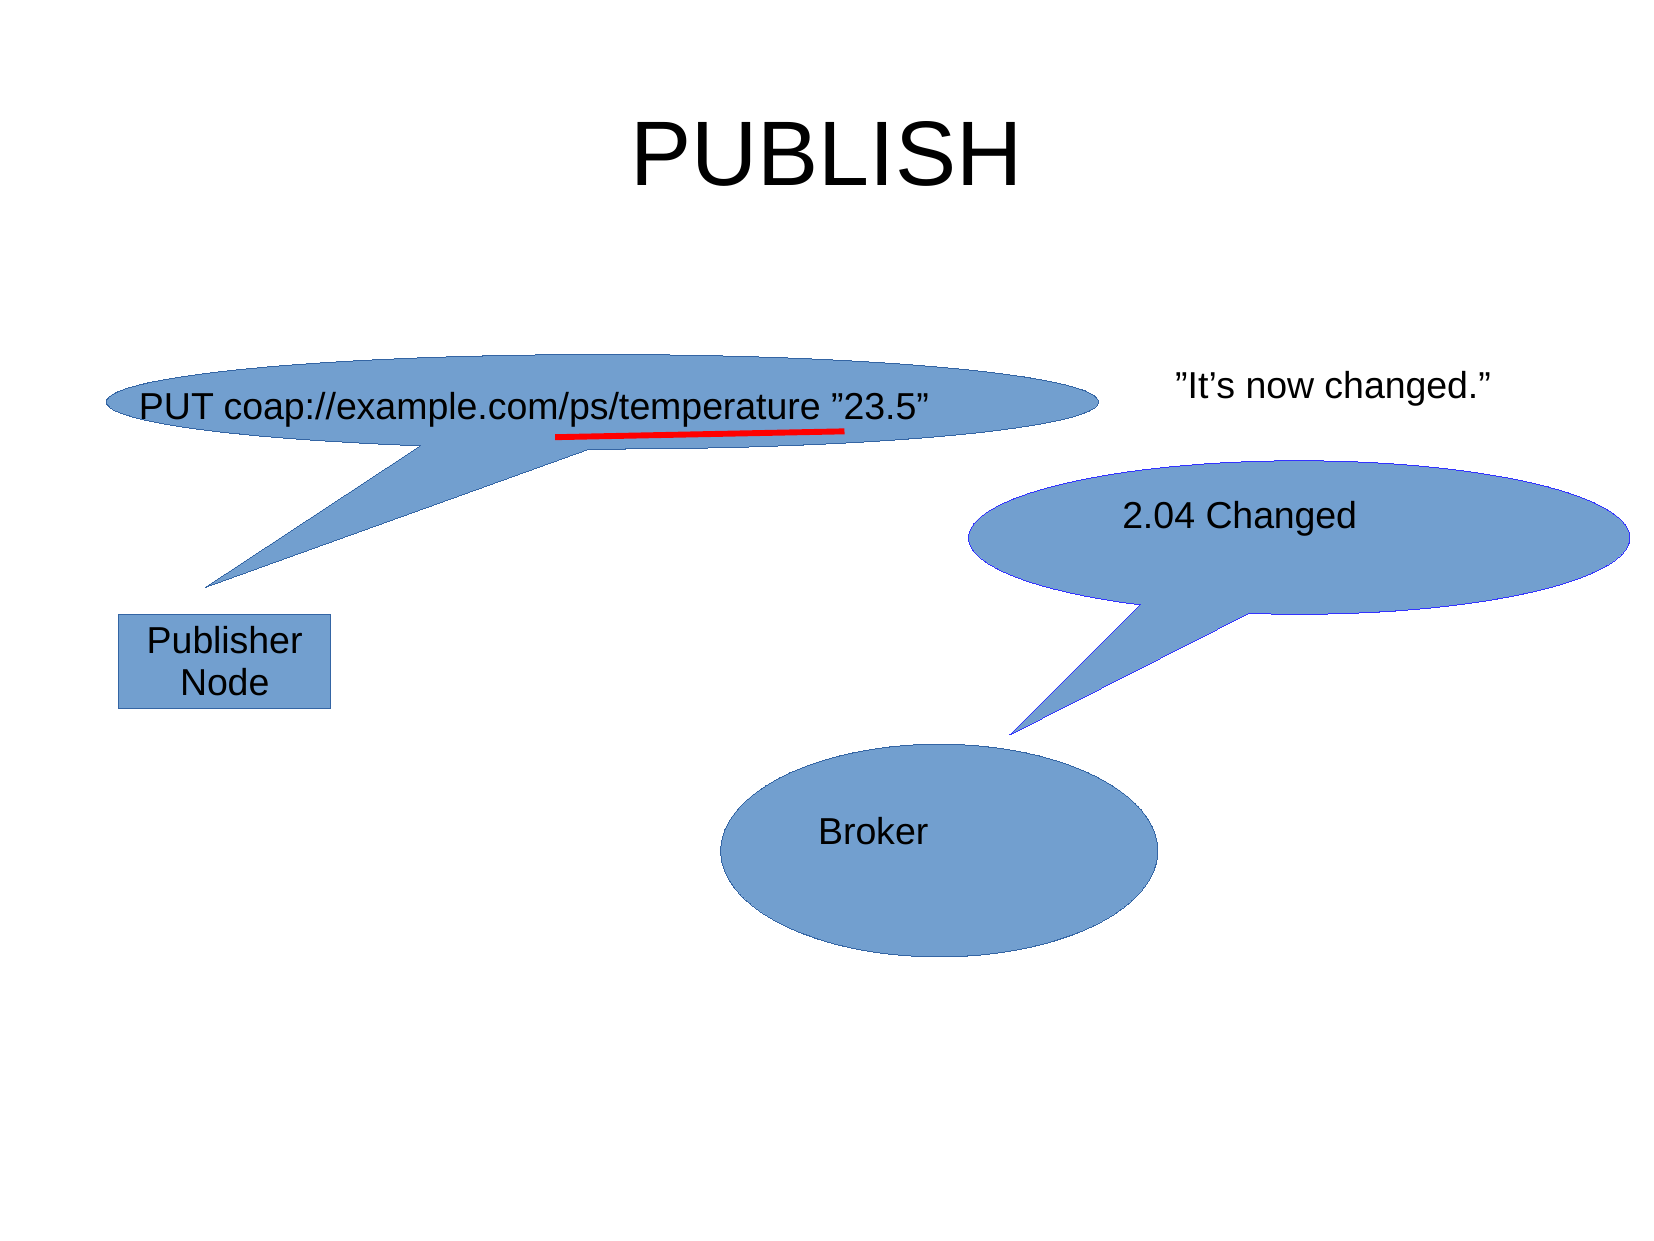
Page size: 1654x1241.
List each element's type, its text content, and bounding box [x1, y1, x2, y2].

text_box Broker [803, 803, 1076, 861]
text_box ”It’s now changed.” [1157, 354, 1642, 418]
title PUBLISH [82, 49, 1571, 257]
text_box [174, 354, 1031, 378]
text_box [1081, 389, 1099, 415]
text_box [106, 389, 124, 415]
text_box [205, 478, 509, 588]
text_box 2.04 Changed [1104, 484, 1375, 590]
text_box [720, 744, 1158, 957]
text_box [968, 460, 1630, 735]
text_box PUT coap://example.com/ps/temperature ”23.5” [124, 378, 1081, 478]
text_box Publisher Node [118, 614, 331, 709]
